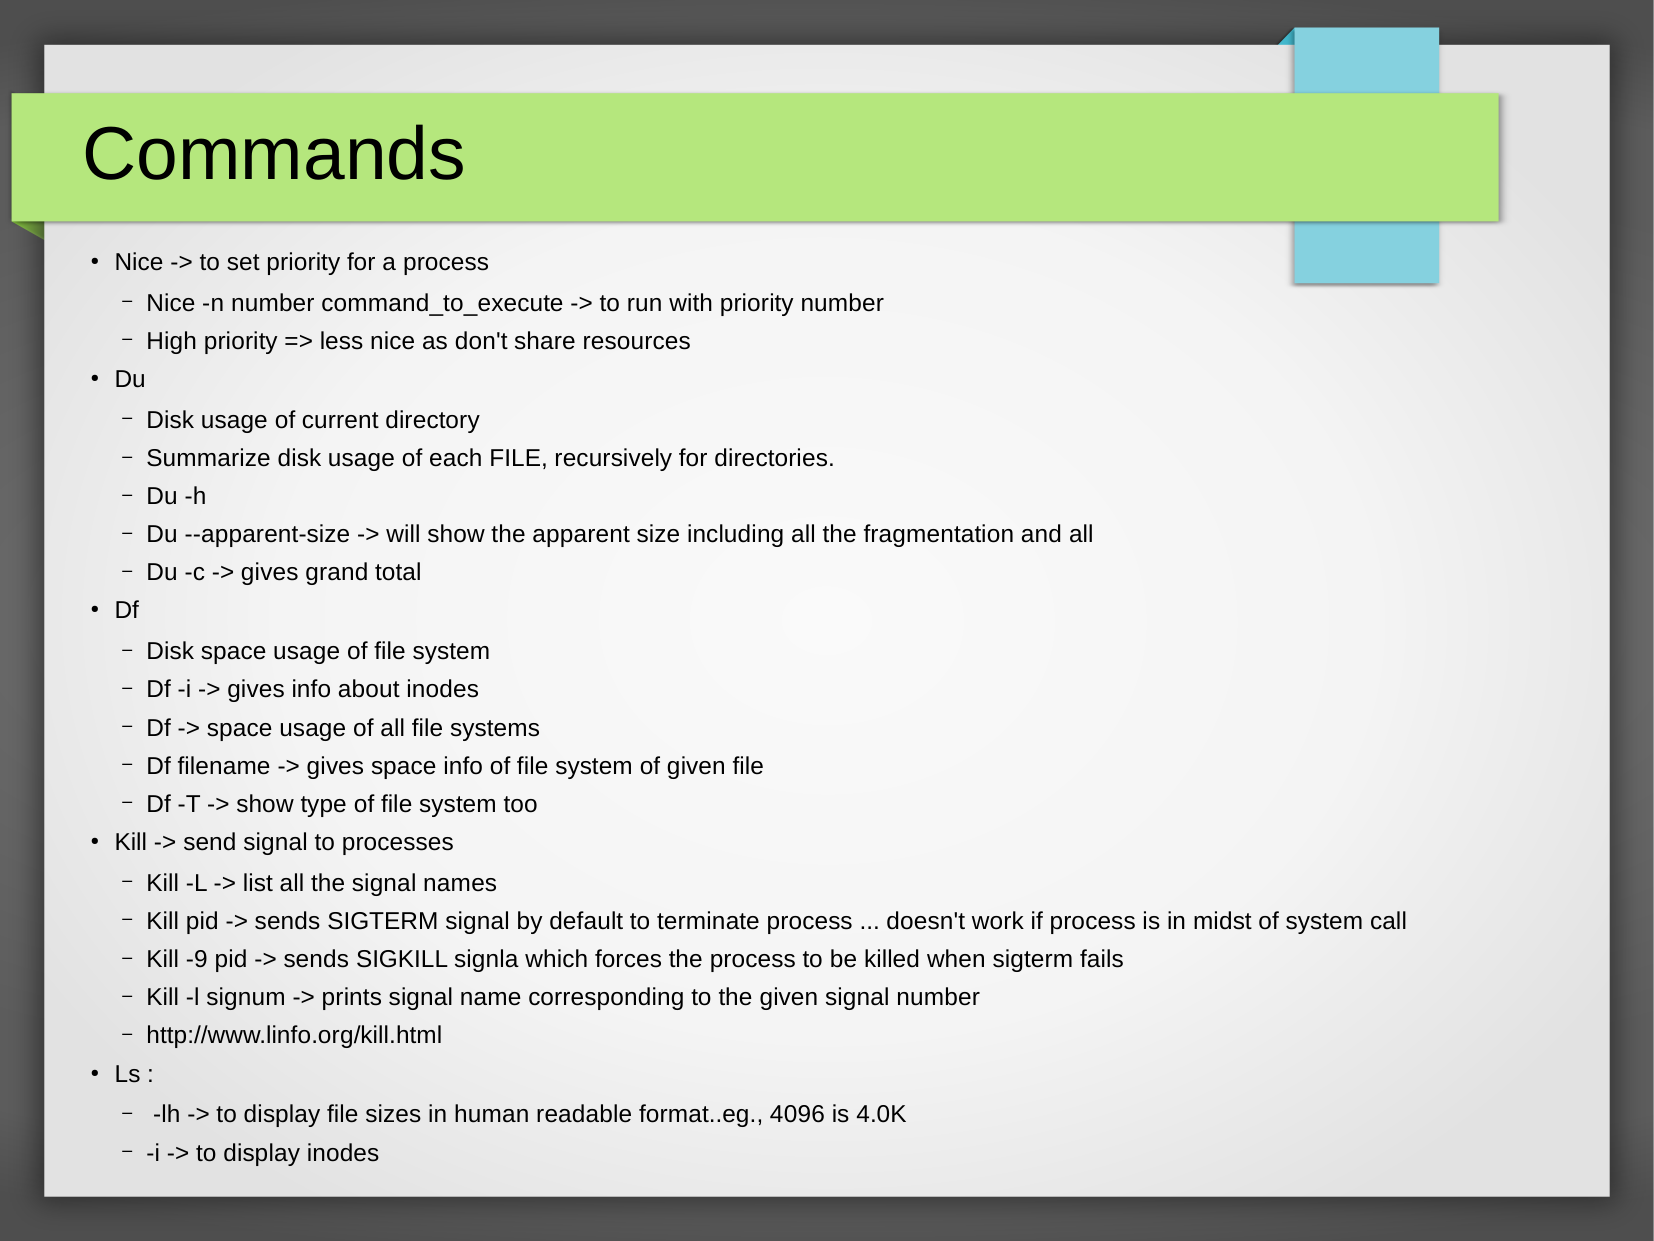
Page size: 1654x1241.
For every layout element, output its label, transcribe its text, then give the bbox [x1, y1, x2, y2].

list Nice -> to set priority for a process Nice -n number command_to_execute -> to run with priority number High priority => less nice as don't share resources Du Disk usage of current directory Summarize disk usage of each FILE, recursively for directories. Du -h Du --apparent-size -> will show the apparent size including all the fragmentation and all Du -c -> gives grand total Df Disk space usage of file system Df -i -> gives info about inodes Df -> space usage of all file systems Df filename -> gives space info of file system of given file Df -T -> show type of file system too Kill -> send signal to processes Kill -L -> list all the signal names Kill pid -> sends SIGTERM signal by default to terminate process ... doesn't work if process is in midst of system call Kill -9 pid -> sends SIGKILL signla which forces the process to be killed when sigterm fails Kill -l signum -> prints signal name corresponding to the given signal number http://www.linfo.org/kill.html Ls : -lh -> to display file sizes in human readable format..eg., 4096 is 4.0K -i -> to display inodes [82, 248, 1571, 1170]
title Commands [82, 94, 1264, 213]
picture [0, 0, 1654, 1241]
